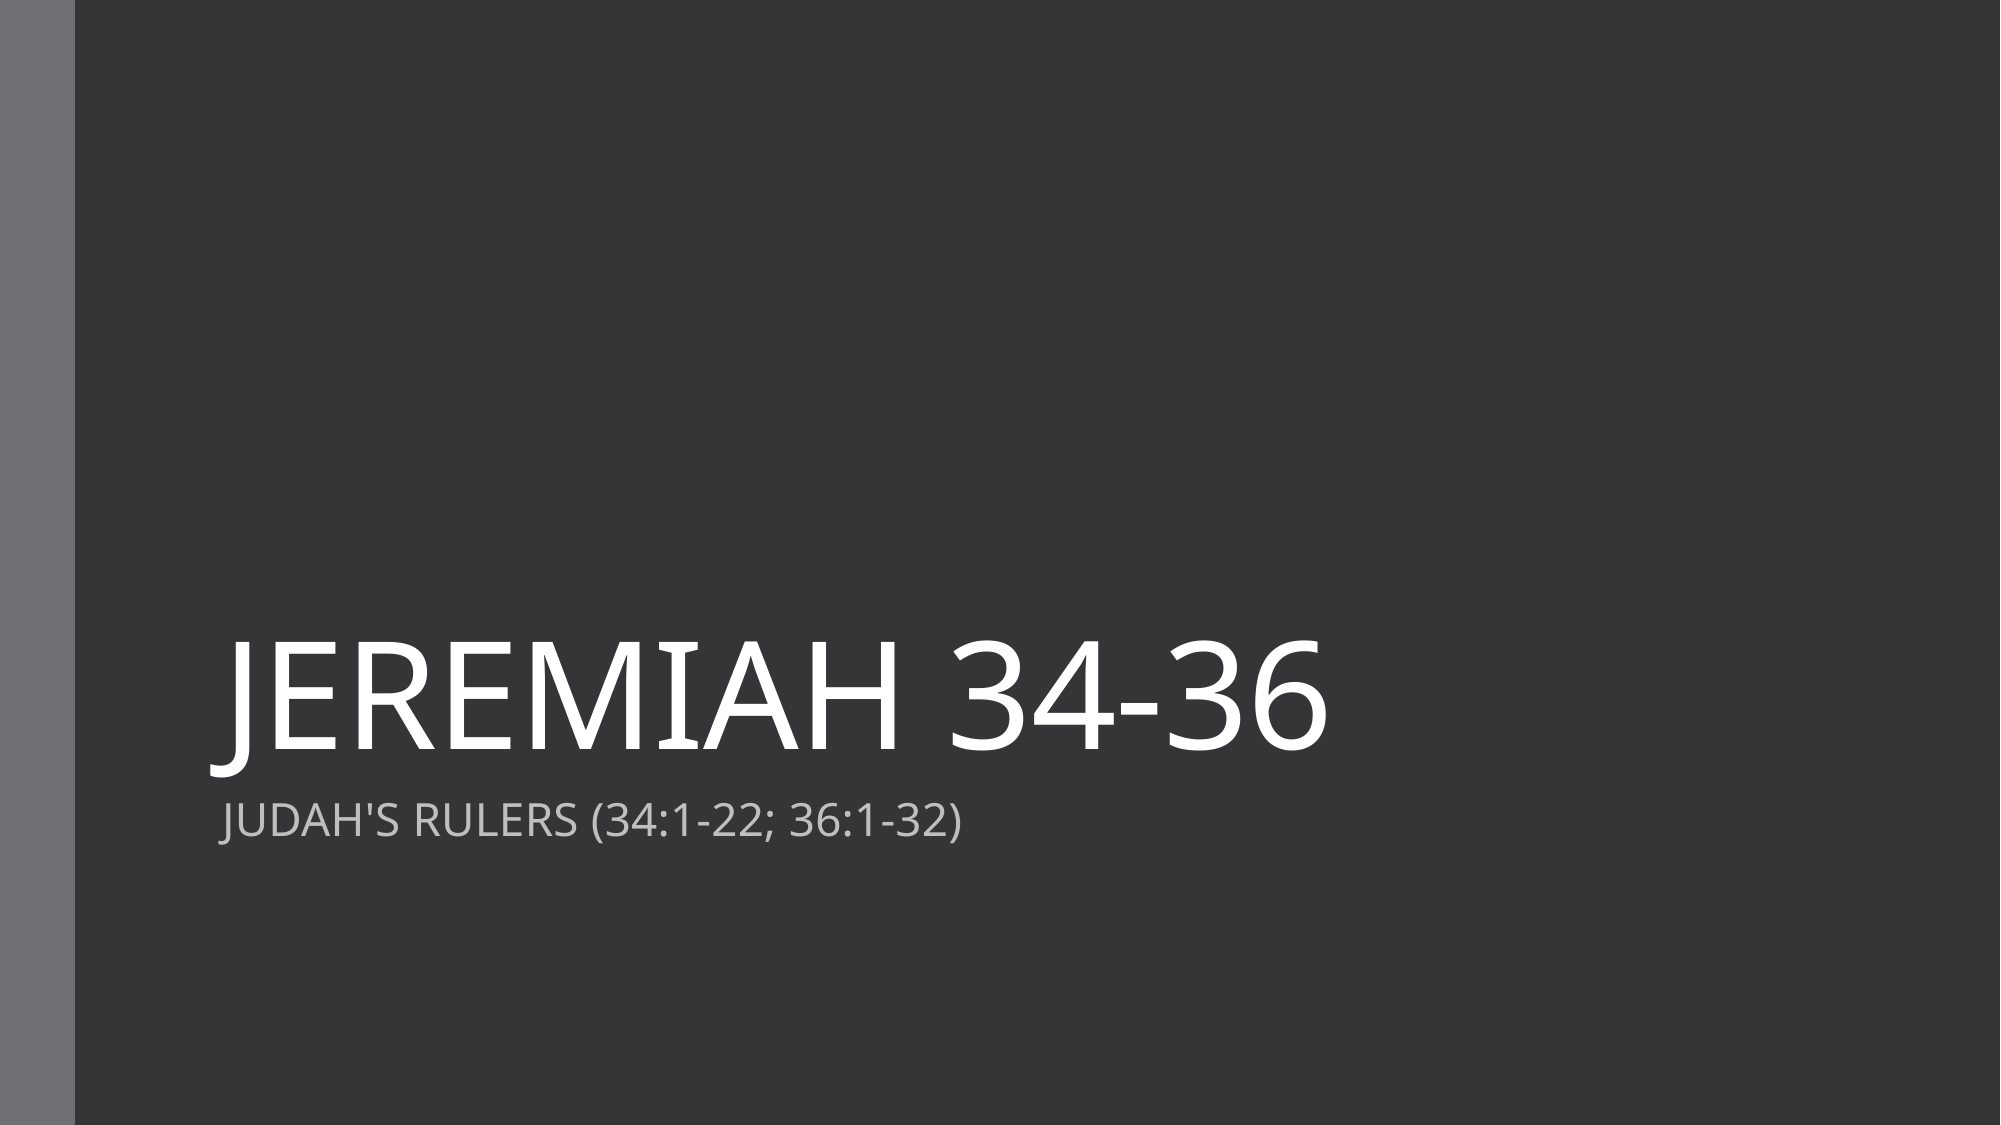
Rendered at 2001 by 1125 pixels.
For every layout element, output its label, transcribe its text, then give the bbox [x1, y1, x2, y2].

subtitle JUDAH'S RULERS (34:1-22; 36:1-32) [206, 787, 1752, 1066]
title JEREMIAH 34-36 [206, 124, 1752, 787]
